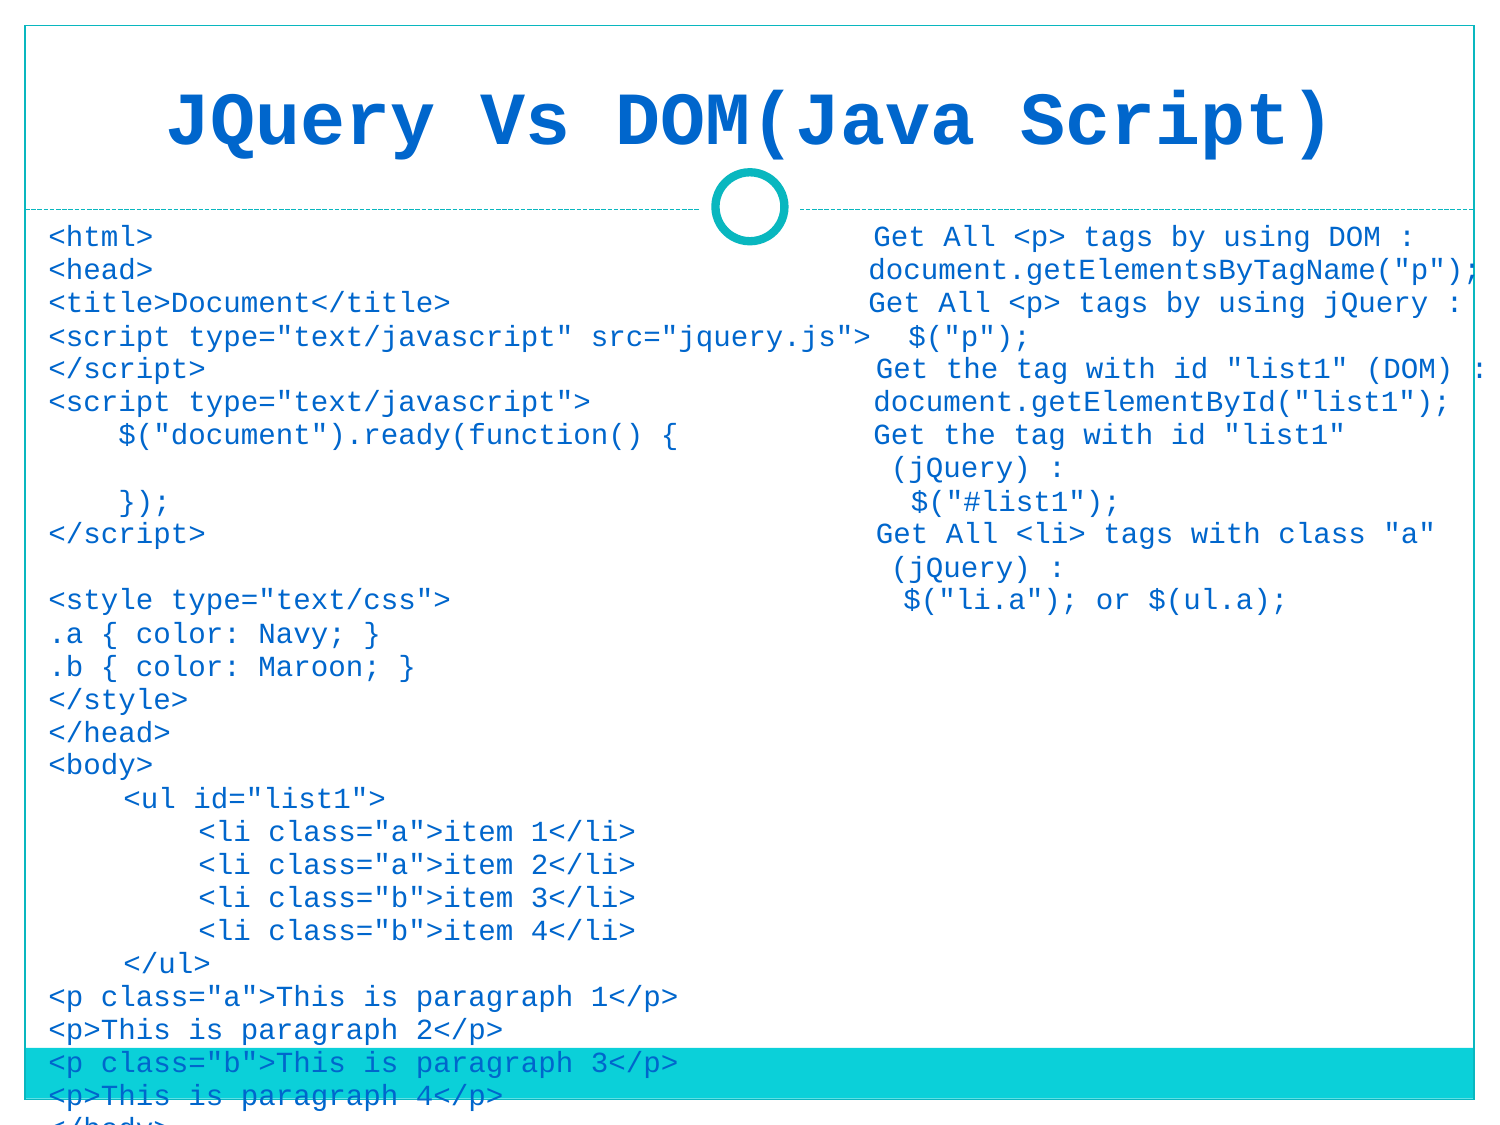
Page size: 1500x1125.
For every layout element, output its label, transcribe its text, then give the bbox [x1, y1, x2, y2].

text_box JQuery Vs DOM(Java Script) [75, 75, 1426, 175]
text_box <html> Get All <p> tags by using DOM : <head> document.getElementsByTagName("p"); <title>Document</title> Get All <p> tags by using jQuery : <script type="text/javascript" src="jquery.js"> $("p"); </script> Get the tag with id "list1" (DOM) : <script type="text/javascript"> document.getElementById("list1"); $("document").ready(function() { Get the tag with id "list1" (jQuery) : }); $("#list1"); </script> Get All <li> tags with class "a" (jQuery) : <style type="text/css"> $("li.a"); or $(ul.a); .a { color: Navy; } .b { color: Maroon; } </style> </head> <body> <ul id="list1"> <li class="a">item 1</li> <li class="a">item 2</li> <li class="b">item 3</li> <li class="b">item 4</li> </ul> <p class="a">This is paragraph 1</p> <p>This is paragraph 2</p> <p class="b">This is paragraph 3</p> <p>This is paragraph 4</p> </body> </html> [33, 215, 1500, 1125]
